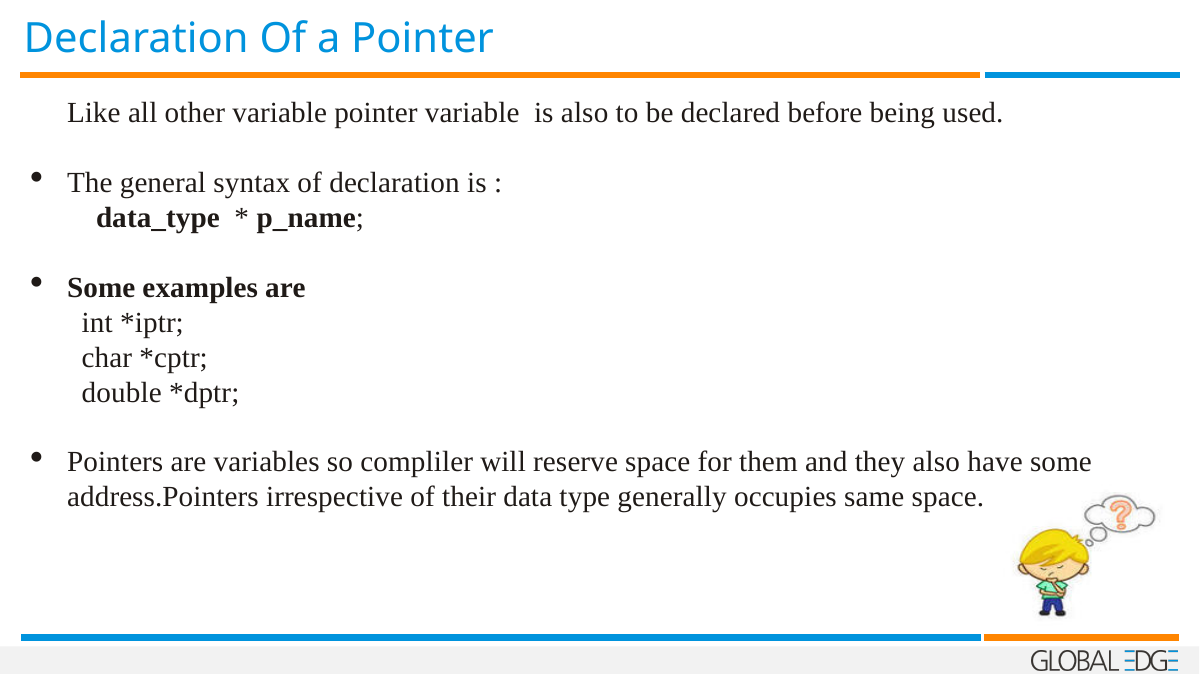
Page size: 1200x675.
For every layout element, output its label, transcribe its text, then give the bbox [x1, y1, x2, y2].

text_box Like all other variable pointer variable is also to be declared before being used. The general syntax of declaration is : data_type * p_name; Some examples are int *iptr; char *cptr; double *dptr; Pointers are variables so compliler will reserve space for them and they also have some address.Pointers irrespective of their data type generally occupies same space. [20, 87, 1178, 627]
picture [1031, 650, 1178, 671]
picture [1003, 484, 1169, 626]
text_box Declaration Of a Pointer [12, 9, 1087, 62]
